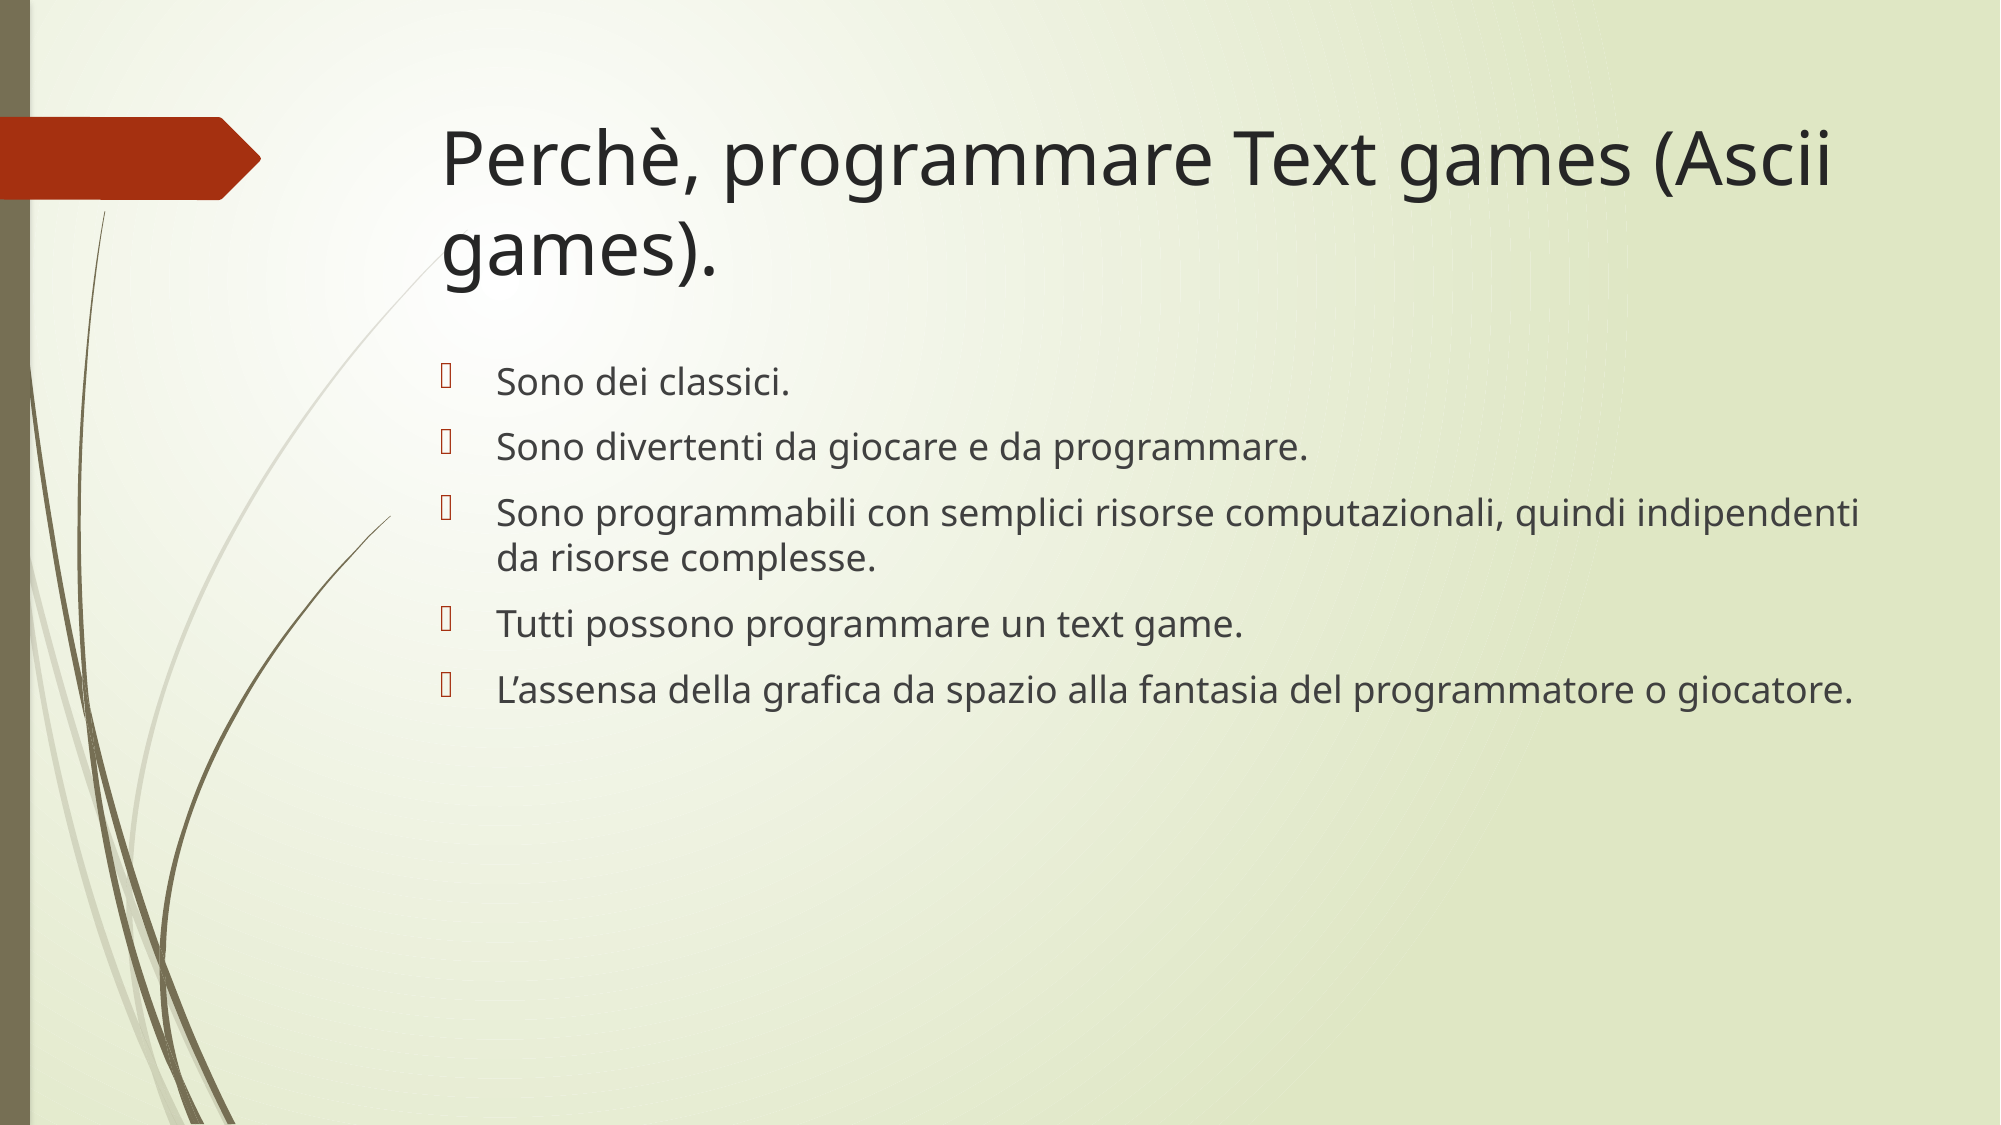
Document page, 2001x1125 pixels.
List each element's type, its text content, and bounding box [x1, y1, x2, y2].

title Perchè, programmare Text games (Ascii games). [425, 102, 1888, 313]
list Sono dei classici. Sono divertenti da giocare e da programmare. Sono programmabili con semplici risorse computazionali, quindi indipendenti da risorse complesse. Tutti possono programmare un text game. L’assensa della grafica da spazio alla fantasia del programmatore o giocatore. [424, 350, 1888, 970]
